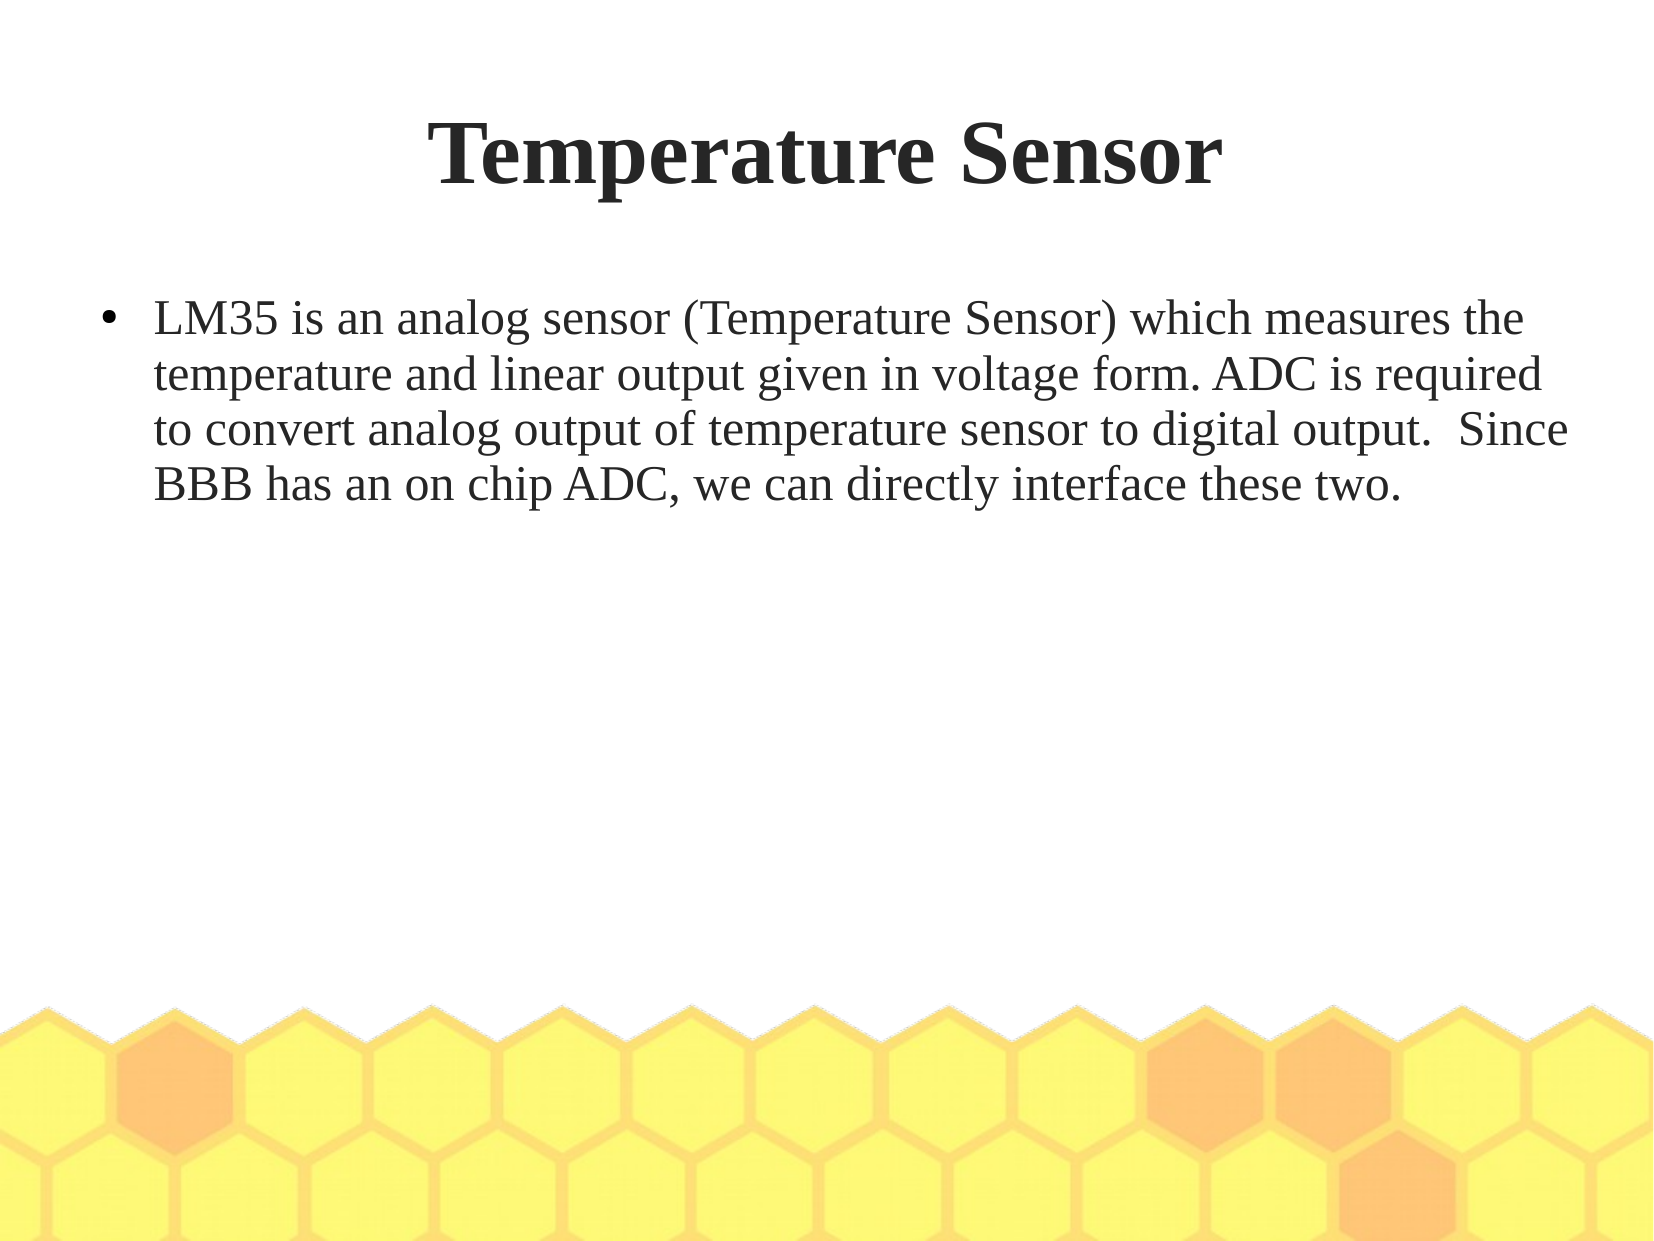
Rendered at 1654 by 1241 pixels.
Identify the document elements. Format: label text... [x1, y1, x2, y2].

title Temperature Sensor [82, 49, 1571, 257]
picture [0, 1001, 1654, 1241]
list LM35 is an analog sensor (Temperature Sensor) which measures the temperature and linear output given in voltage form. ADC is required to convert analog output of temperature sensor to digital output. Since BBB has an on chip ADC, we can directly interface these two. [82, 290, 1571, 1010]
